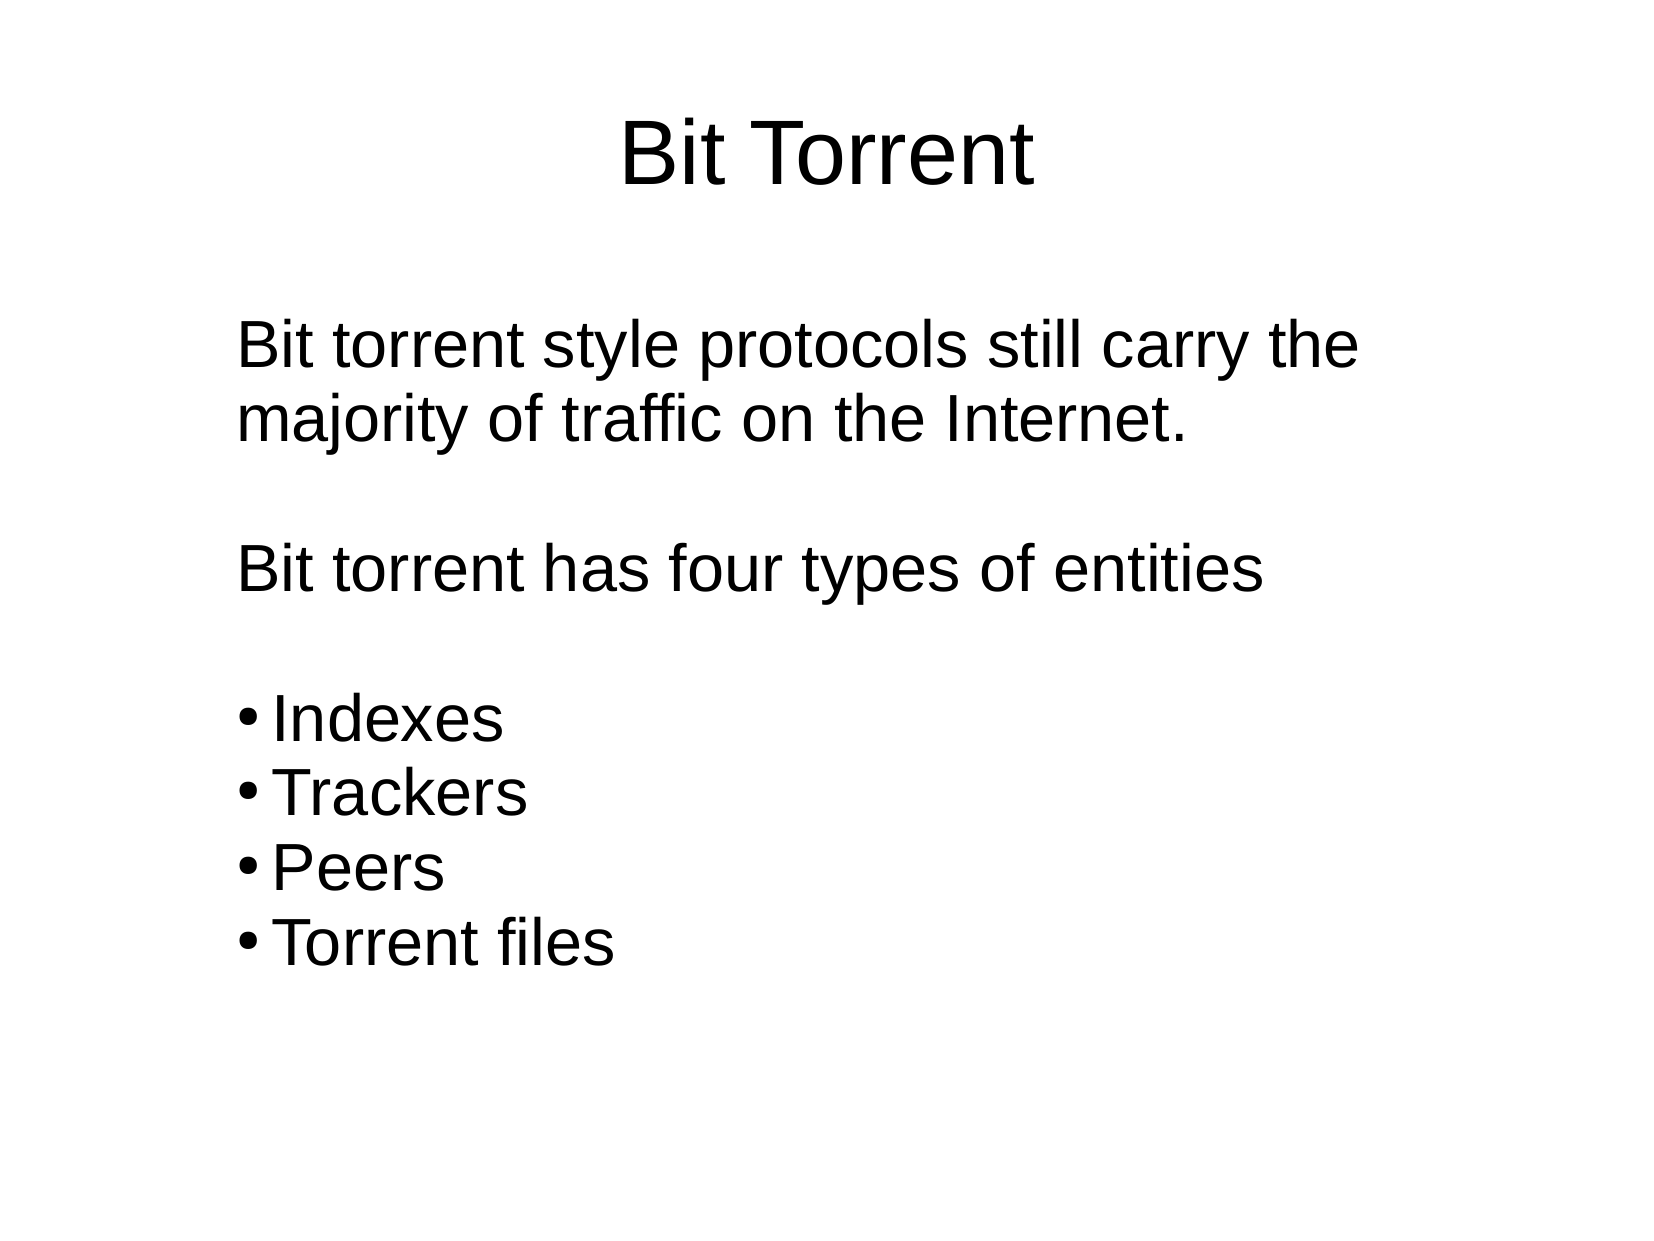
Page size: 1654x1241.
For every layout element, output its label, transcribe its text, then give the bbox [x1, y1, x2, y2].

subtitle Bit torrent style protocols still carry the majority of traffic on the Internet. Bit torrent has four types of entities Indexes Trackers Peers Torrent files [236, 307, 1386, 1128]
title Bit Torrent [82, 49, 1571, 257]
